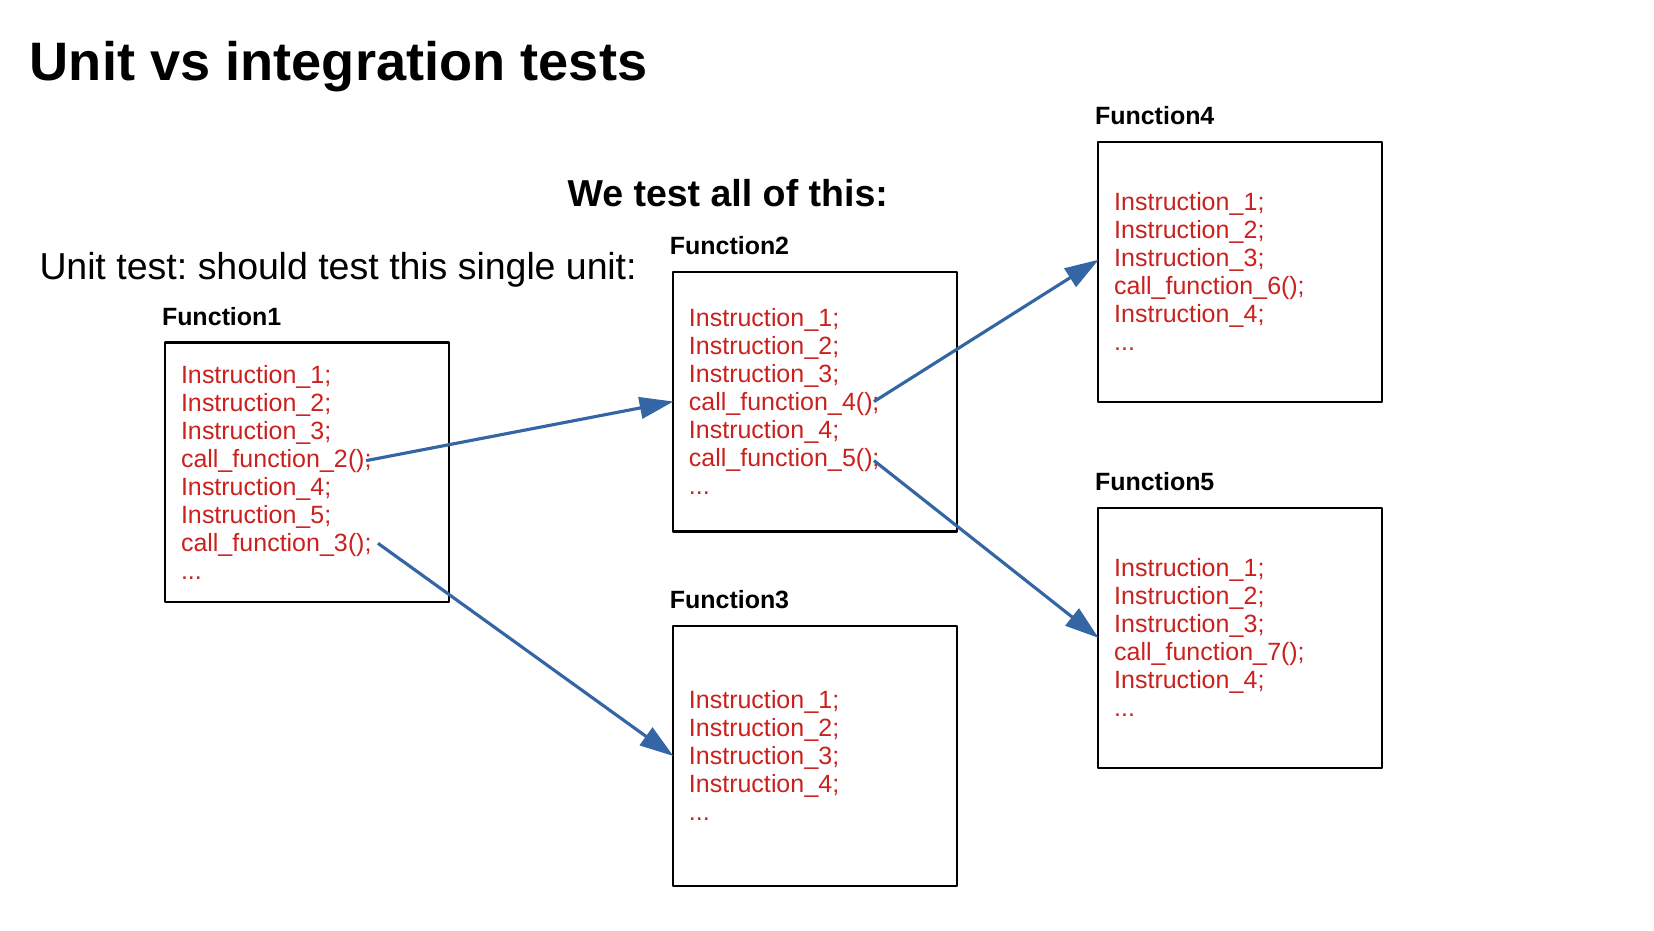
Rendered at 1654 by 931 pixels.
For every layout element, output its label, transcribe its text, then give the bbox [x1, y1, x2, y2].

text_box Unit vs integration tests [15, 23, 663, 99]
text_box Function1 [147, 296, 297, 339]
text_box Function5 [1080, 460, 1230, 504]
text_box Instruction_1; Instruction_2; Instruction_3; call_function_6(); Instruction_4; ... [1098, 141, 1382, 402]
text_box We test all of this: [552, 165, 904, 223]
text_box Instruction_1; Instruction_2; Instruction_3; Instruction_4; ... [673, 625, 957, 886]
text_box Instruction_1; Instruction_2; Instruction_3; call_function_4(); Instruction_4; call_function_5(); ... [673, 271, 957, 532]
text_box Unit test: should test this single unit: [24, 238, 653, 296]
text_box Instruction_1; Instruction_2; Instruction_3; call_function_2(); Instruction_4; Instruction_5; call_function_3(); ... [165, 342, 449, 603]
text_box Instruction_1; Instruction_2; Instruction_3; call_function_7(); Instruction_4; ... [1098, 507, 1382, 768]
text_box Function3 [655, 578, 805, 622]
text_box Function2 [655, 224, 805, 268]
text_box Function4 [1080, 94, 1230, 138]
